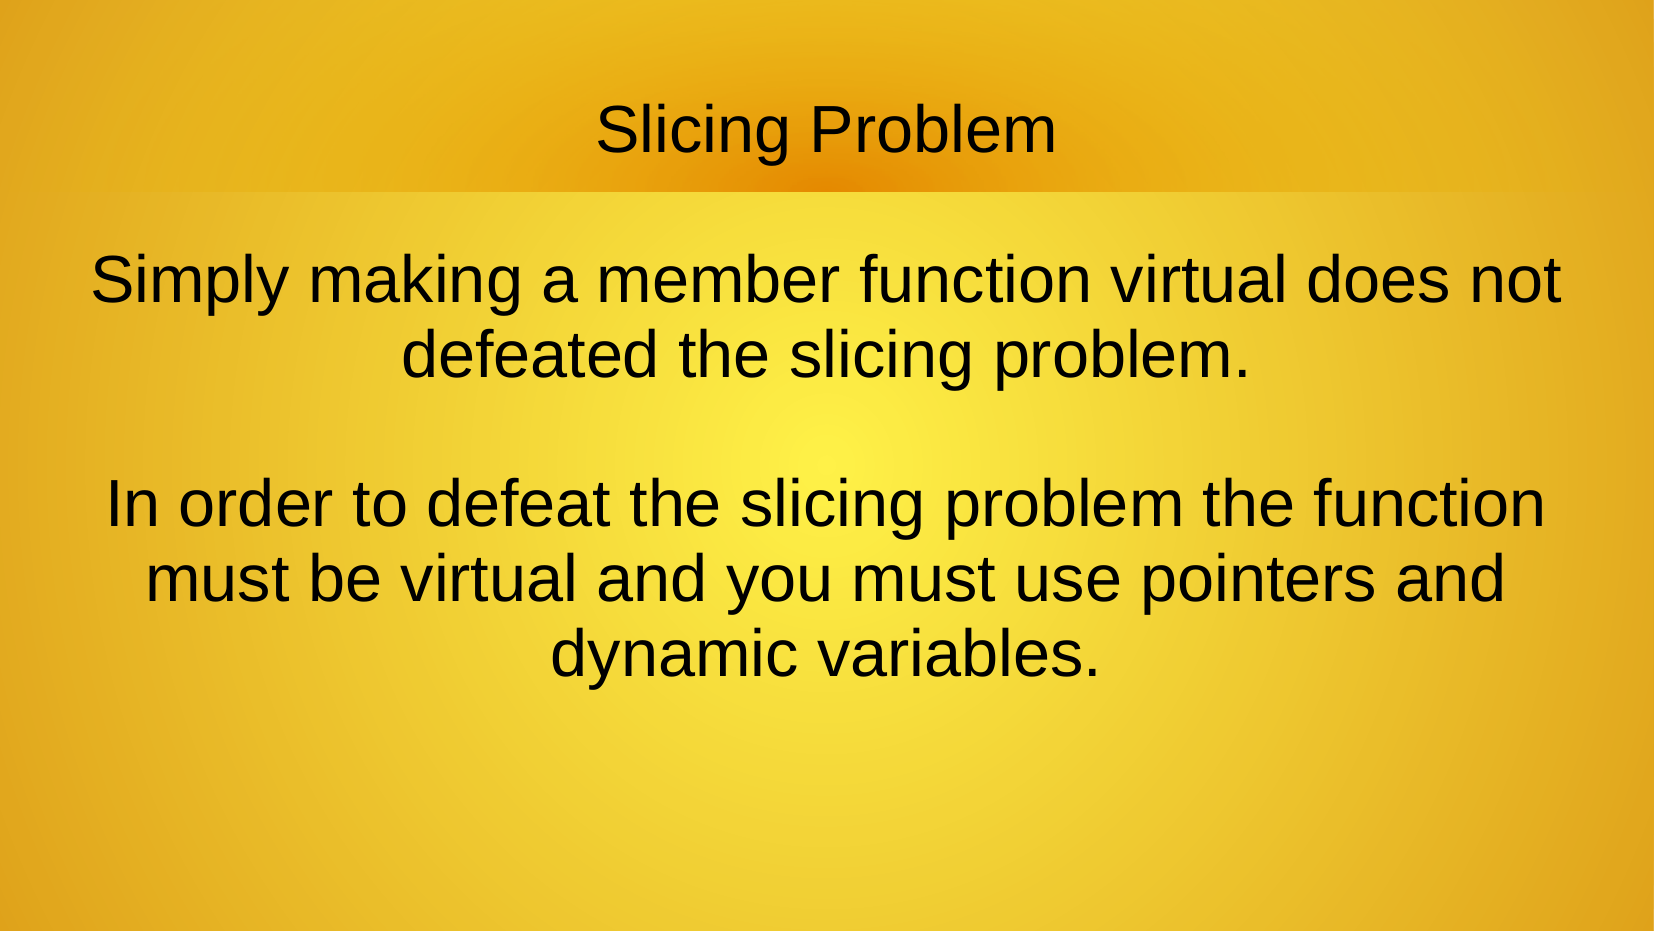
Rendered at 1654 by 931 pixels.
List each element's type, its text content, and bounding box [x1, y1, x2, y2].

subtitle Slicing Problem Simply making a member function virtual does not defeated the slicing problem. In order to defeat the slicing problem the function must be virtual and you must use pointers and dynamic variables. [82, 35, 1571, 748]
